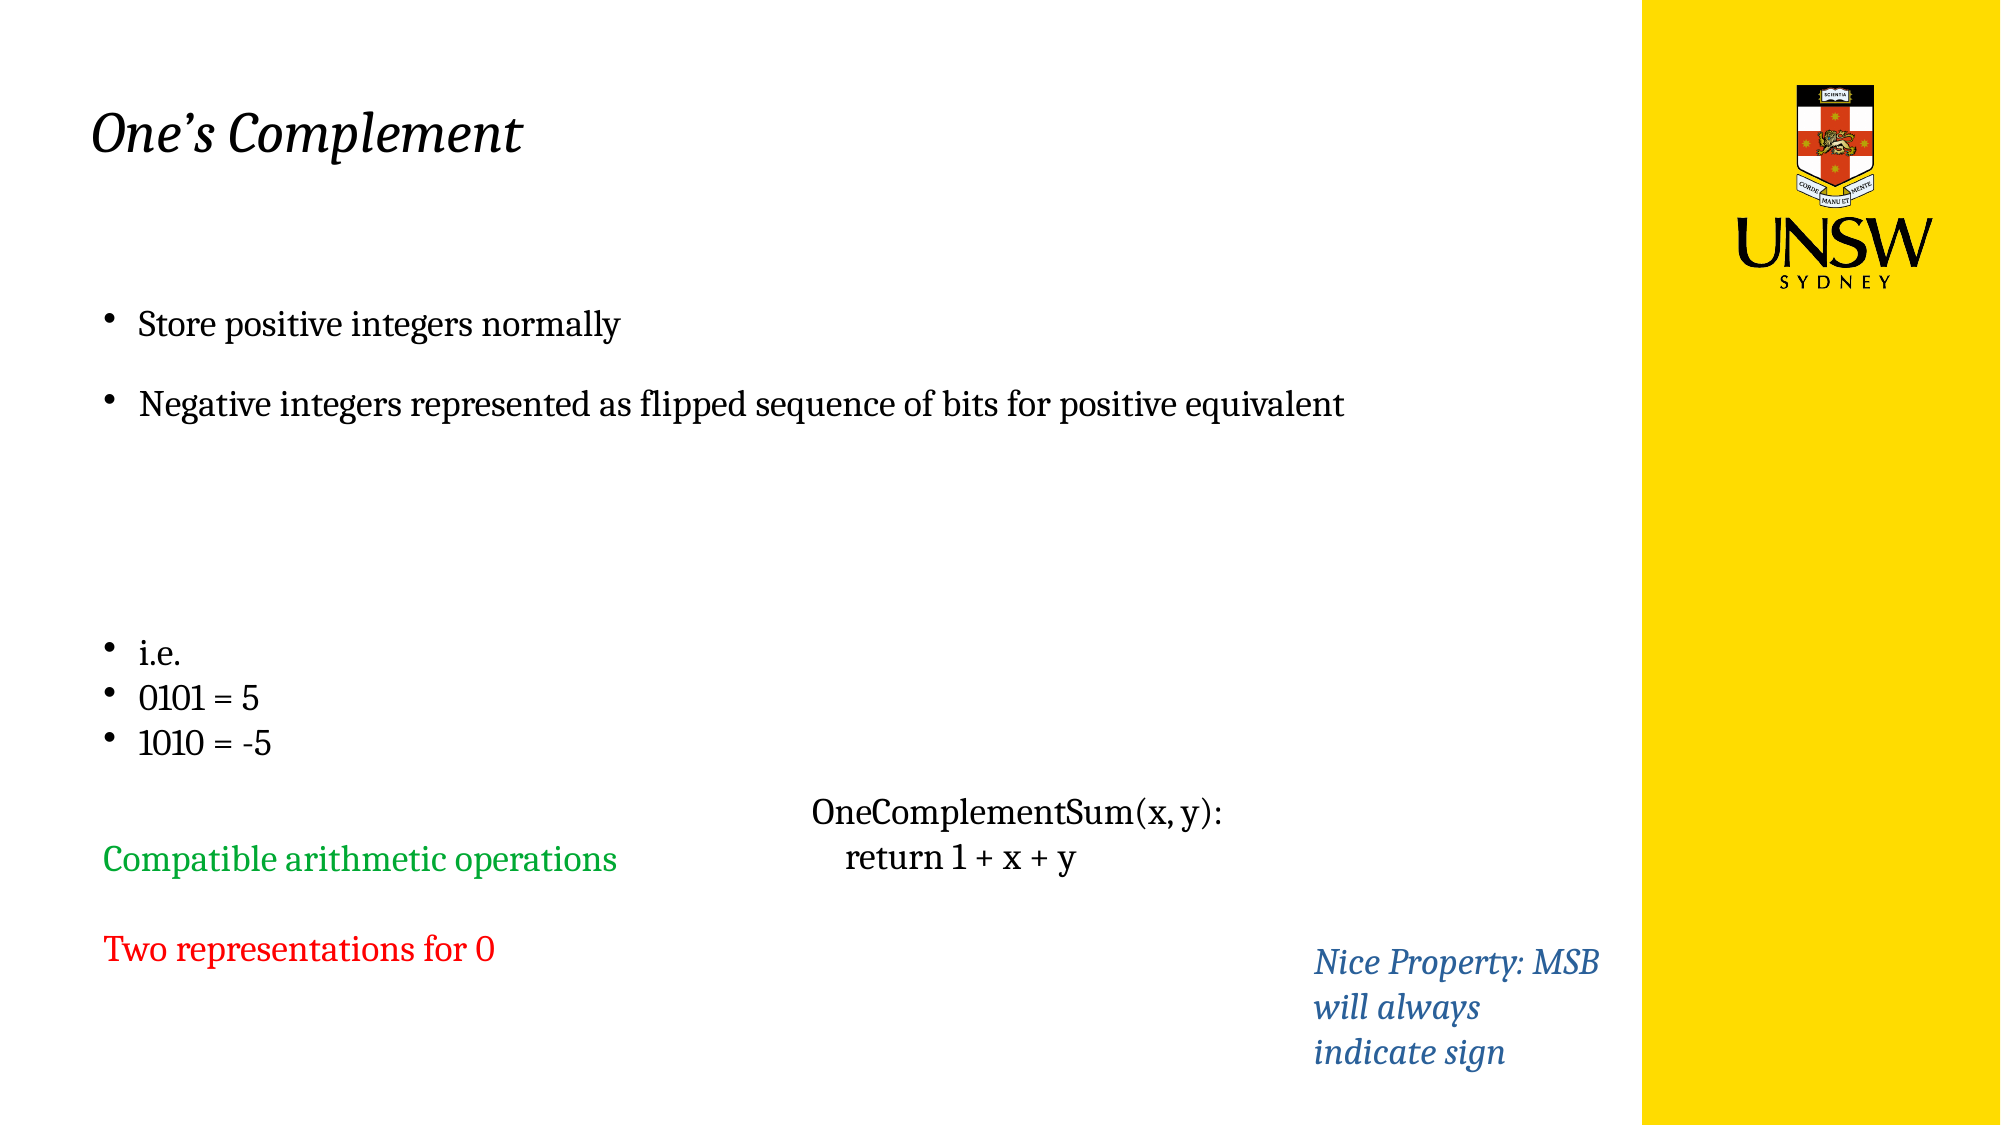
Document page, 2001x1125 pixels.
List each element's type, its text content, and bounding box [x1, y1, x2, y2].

text_box i.e. 0101 = 5 1010 = -5 [88, 620, 355, 770]
text_box OneComplementSum(x, y): return 1 + x + y [797, 779, 1270, 975]
text_box Store positive integers normally Negative integers represented as flipped sequence of bits for positive equivalent [88, 291, 1609, 432]
text_box Compatible arithmetic operations Two representations for 0 [88, 826, 1034, 977]
picture [1737, 85, 1933, 289]
title One’s Complement [76, 86, 922, 212]
text_box Nice Property: MSB will always indicate sign [1299, 929, 1624, 1080]
